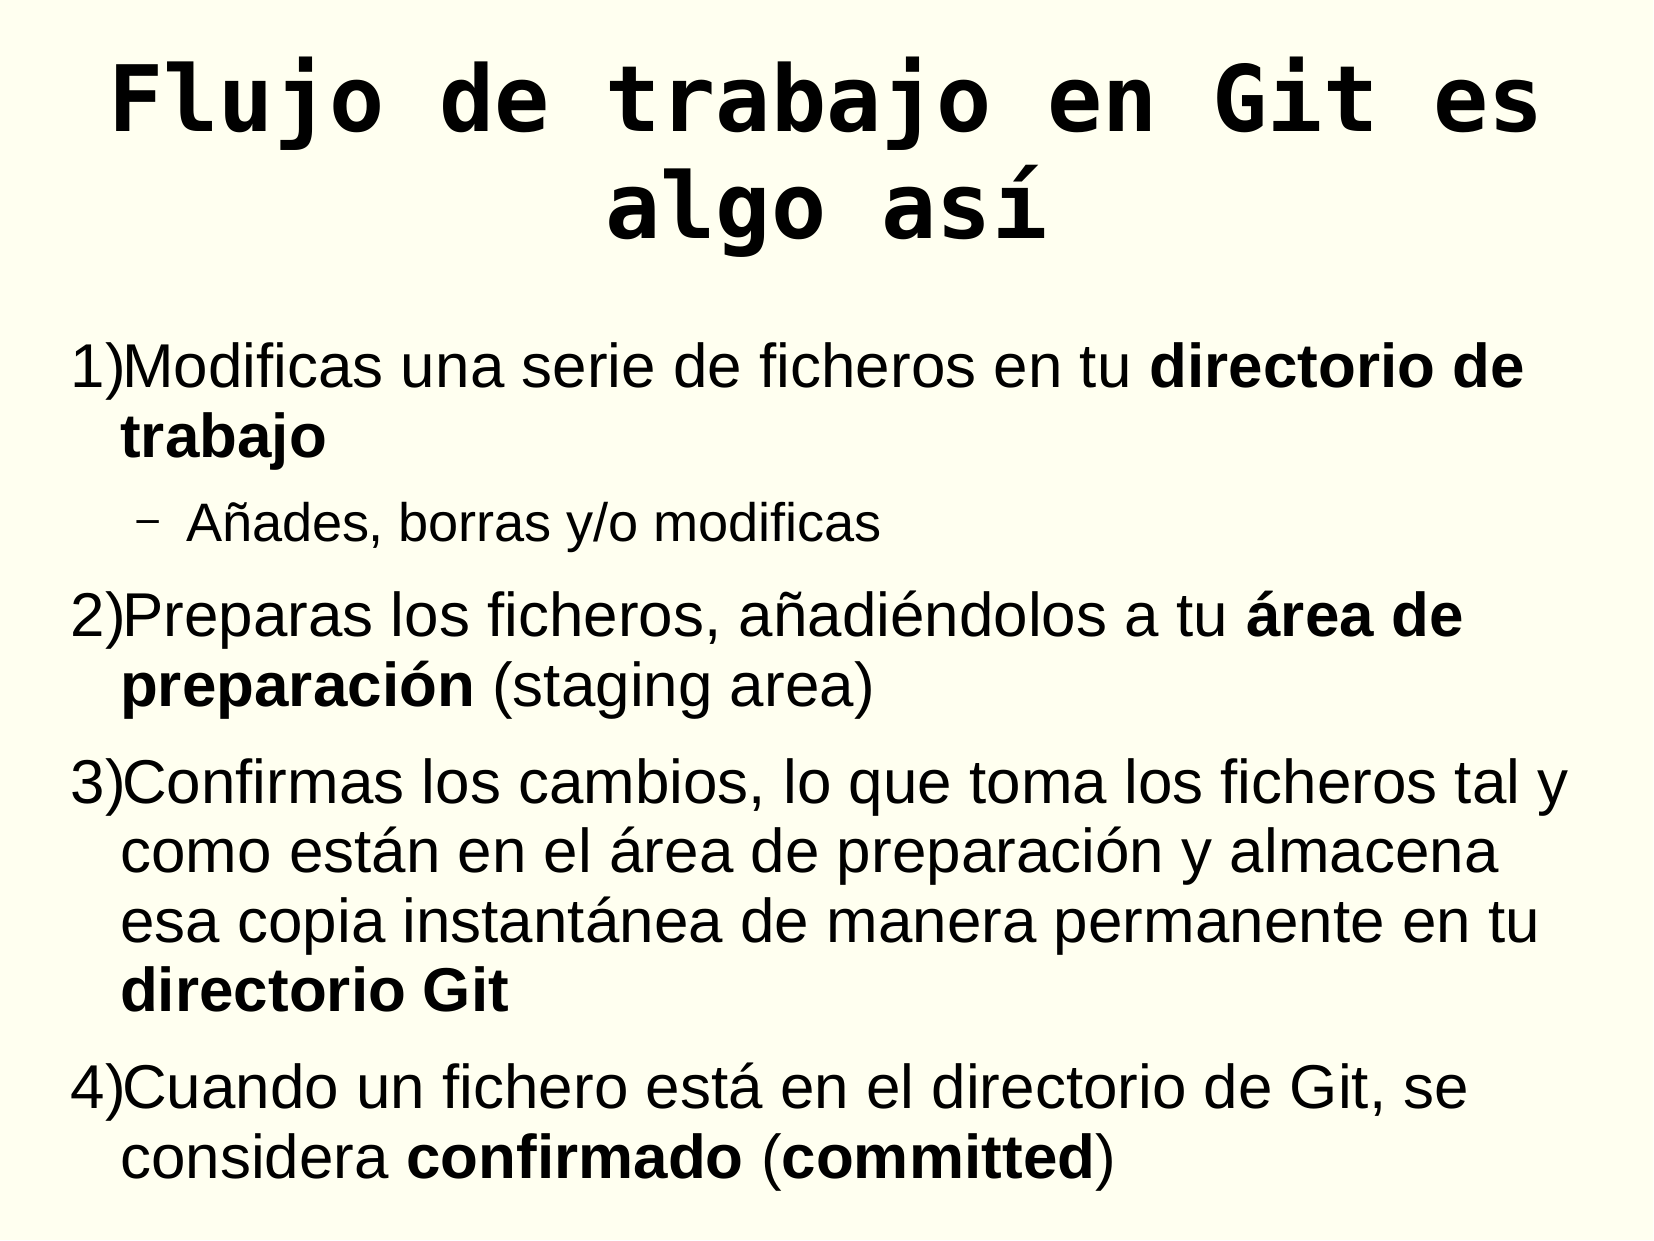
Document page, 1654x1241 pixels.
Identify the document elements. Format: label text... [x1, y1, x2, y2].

title Flujo de trabajo en Git es algo así [82, 45, 1571, 261]
list Modificas una serie de ficheros en tu directorio de trabajo Añades, borras y/o modificas Preparas los ficheros, añadiéndolos a tu área de preparación (staging area) Confirmas los cambios, lo que toma los ficheros tal y como están en el área de preparación y almacena esa copia instantánea de manera permanente en tu directorio Git Cuando un fichero está en el directorio de Git, se considera confirmado (committed) [54, 331, 1617, 1192]
